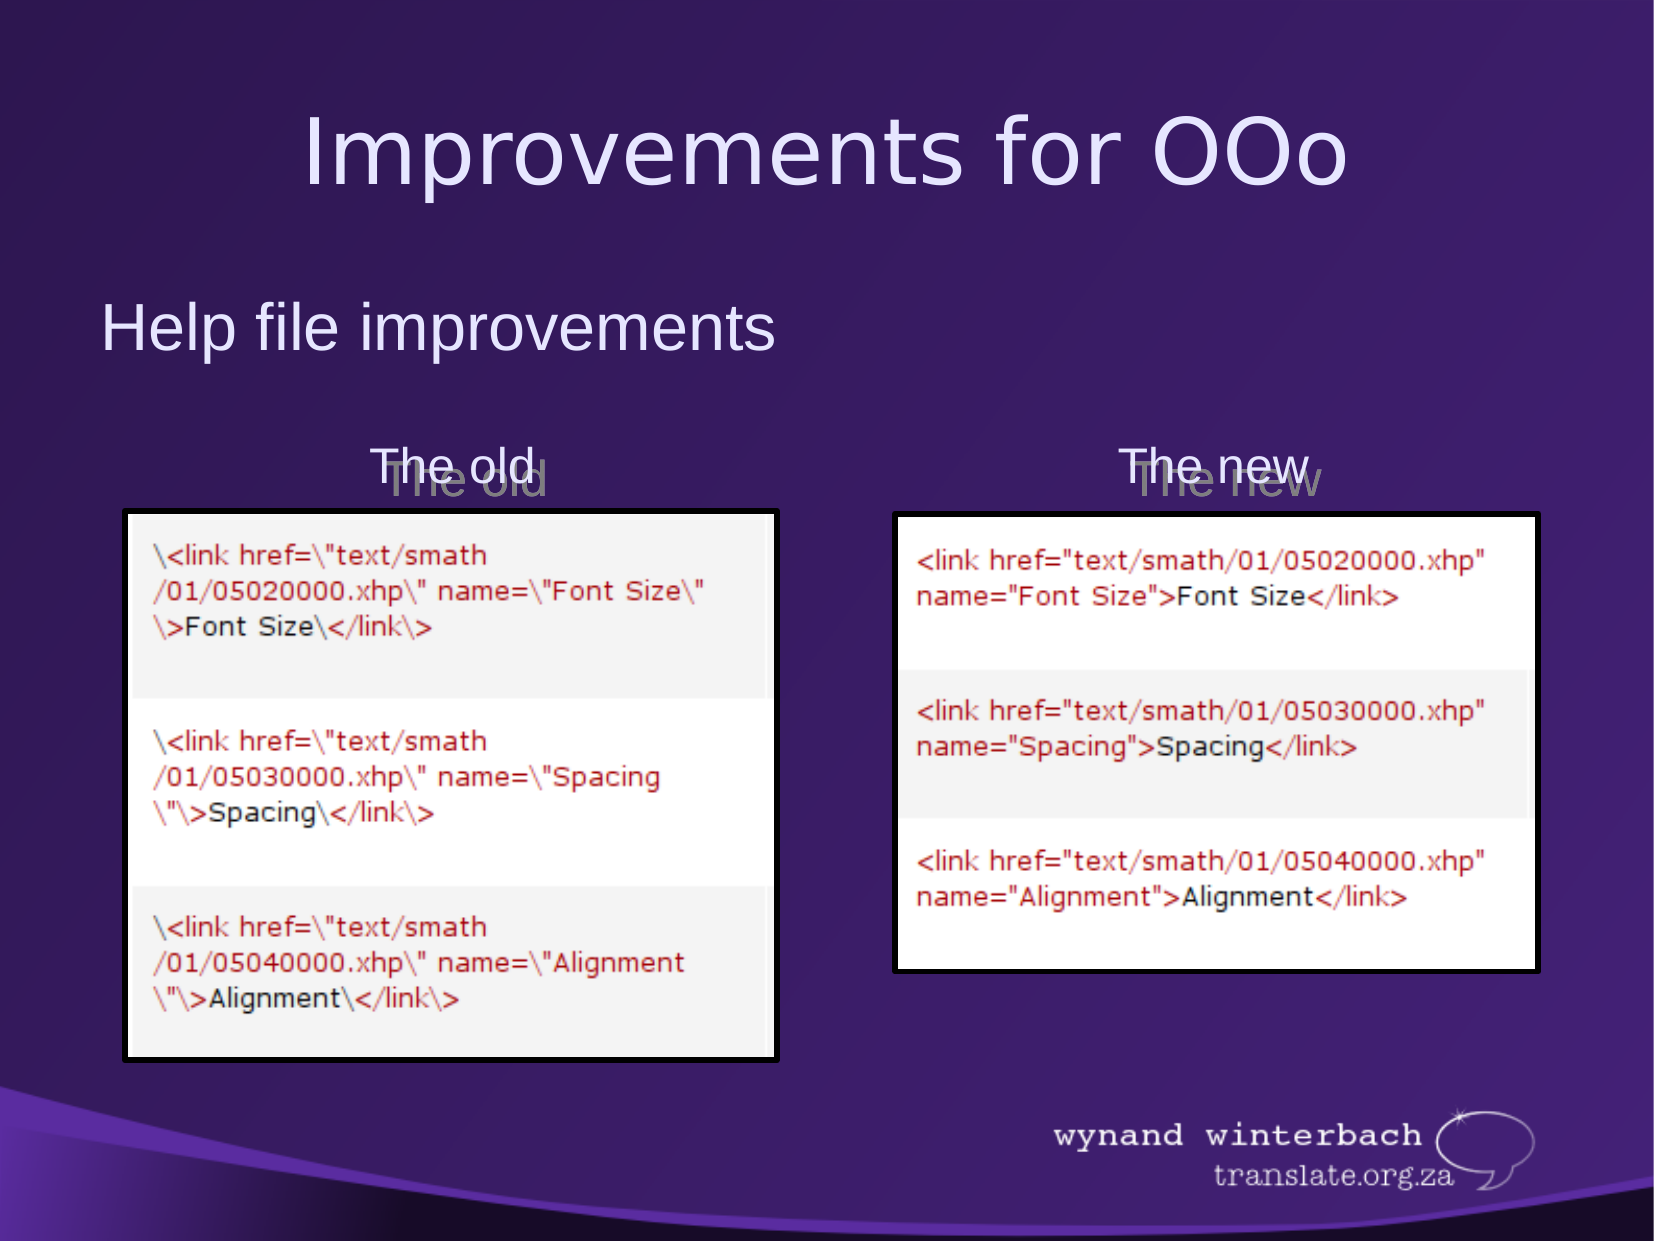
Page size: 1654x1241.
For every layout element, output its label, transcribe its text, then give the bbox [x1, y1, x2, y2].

text_box The new [1102, 431, 1325, 502]
picture [0, 0, 1654, 1241]
list Help file improvements [82, 290, 1565, 502]
text_box The old [354, 431, 551, 502]
title Improvements for OOo [82, 49, 1571, 257]
